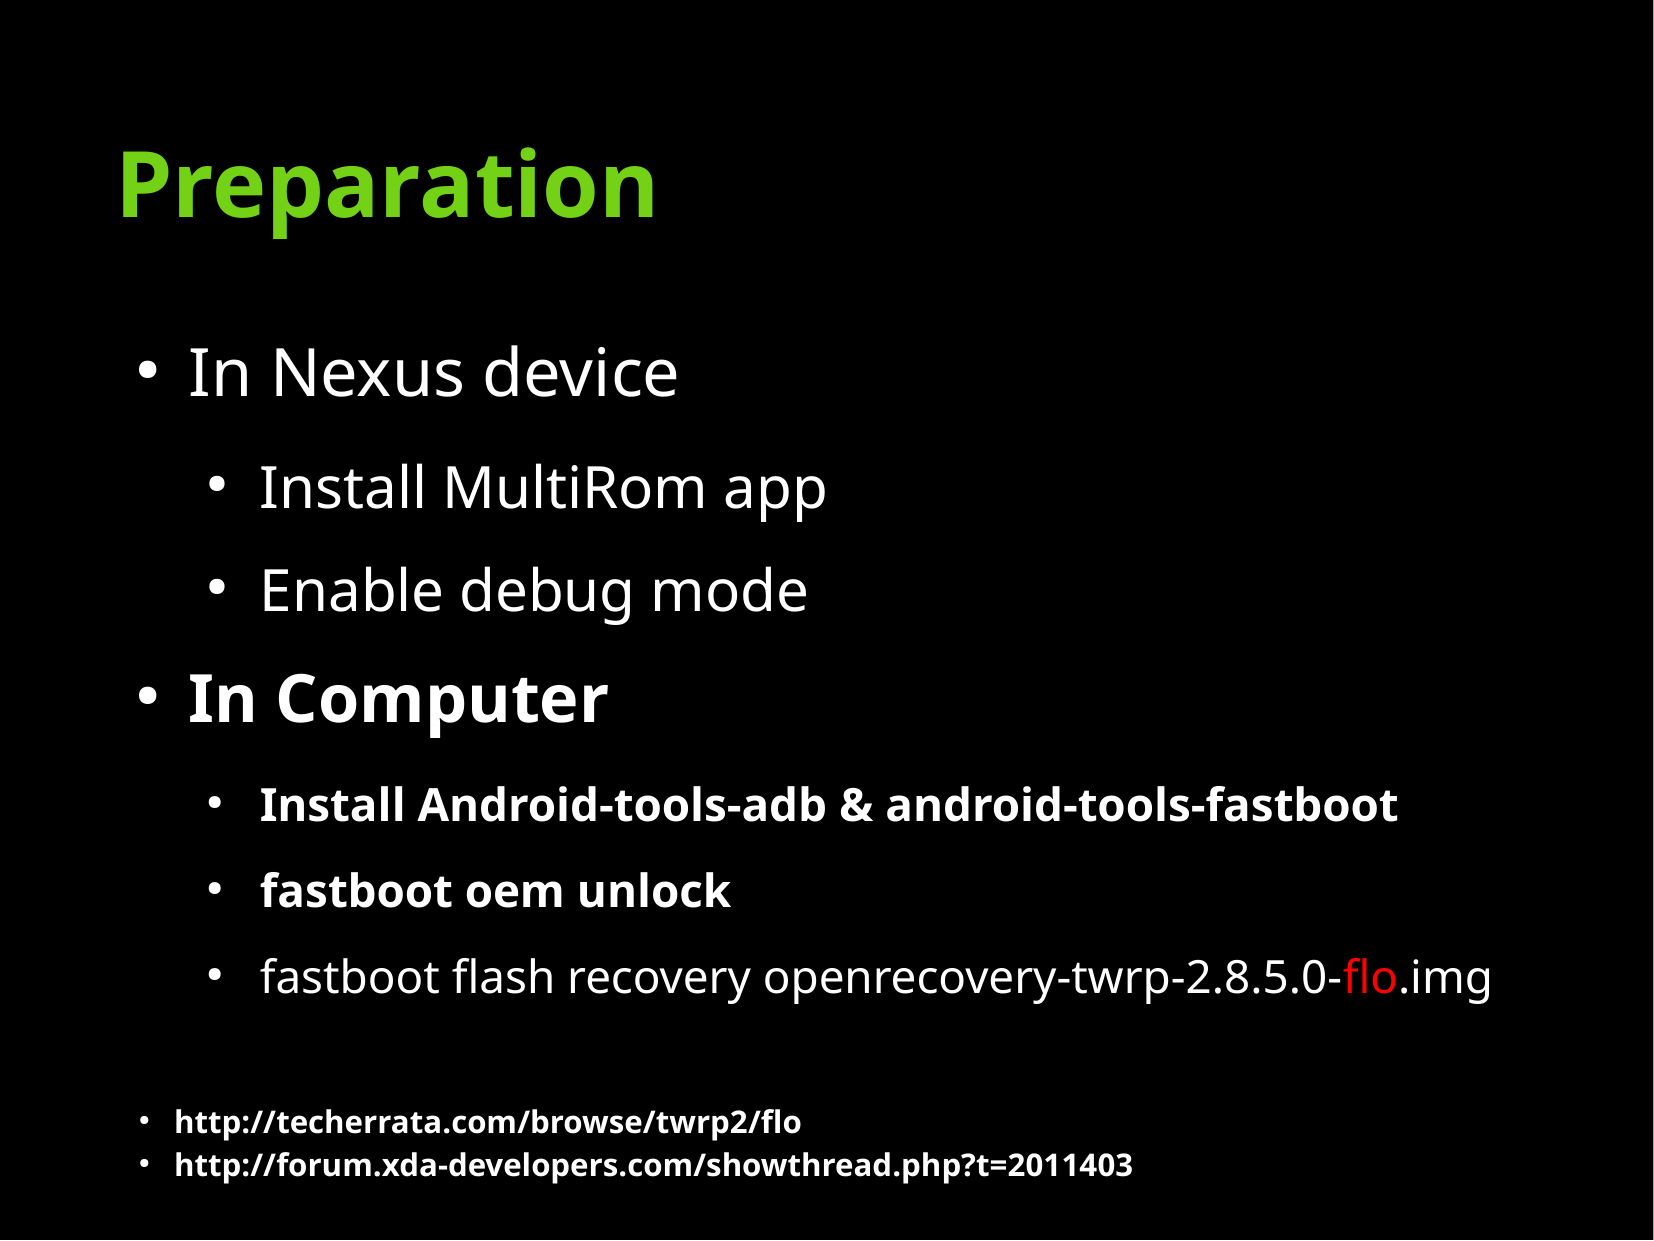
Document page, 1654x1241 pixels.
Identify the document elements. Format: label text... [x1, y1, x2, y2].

list In Nexus device Install MultiRom app Enable debug mode In Computer Install Android-tools-adb & android-tools-fastboot fastboot oem unlock fastboot flash recovery openrecovery-twrp-2.8.5.0-flo.img [118, 325, 1536, 1045]
text_box http://techerrata.com/browse/twrp2/flo http://forum.xda-developers.com/showthread.php?t=2011403 [88, 1092, 1300, 1183]
title Preparation [115, 78, 1539, 287]
